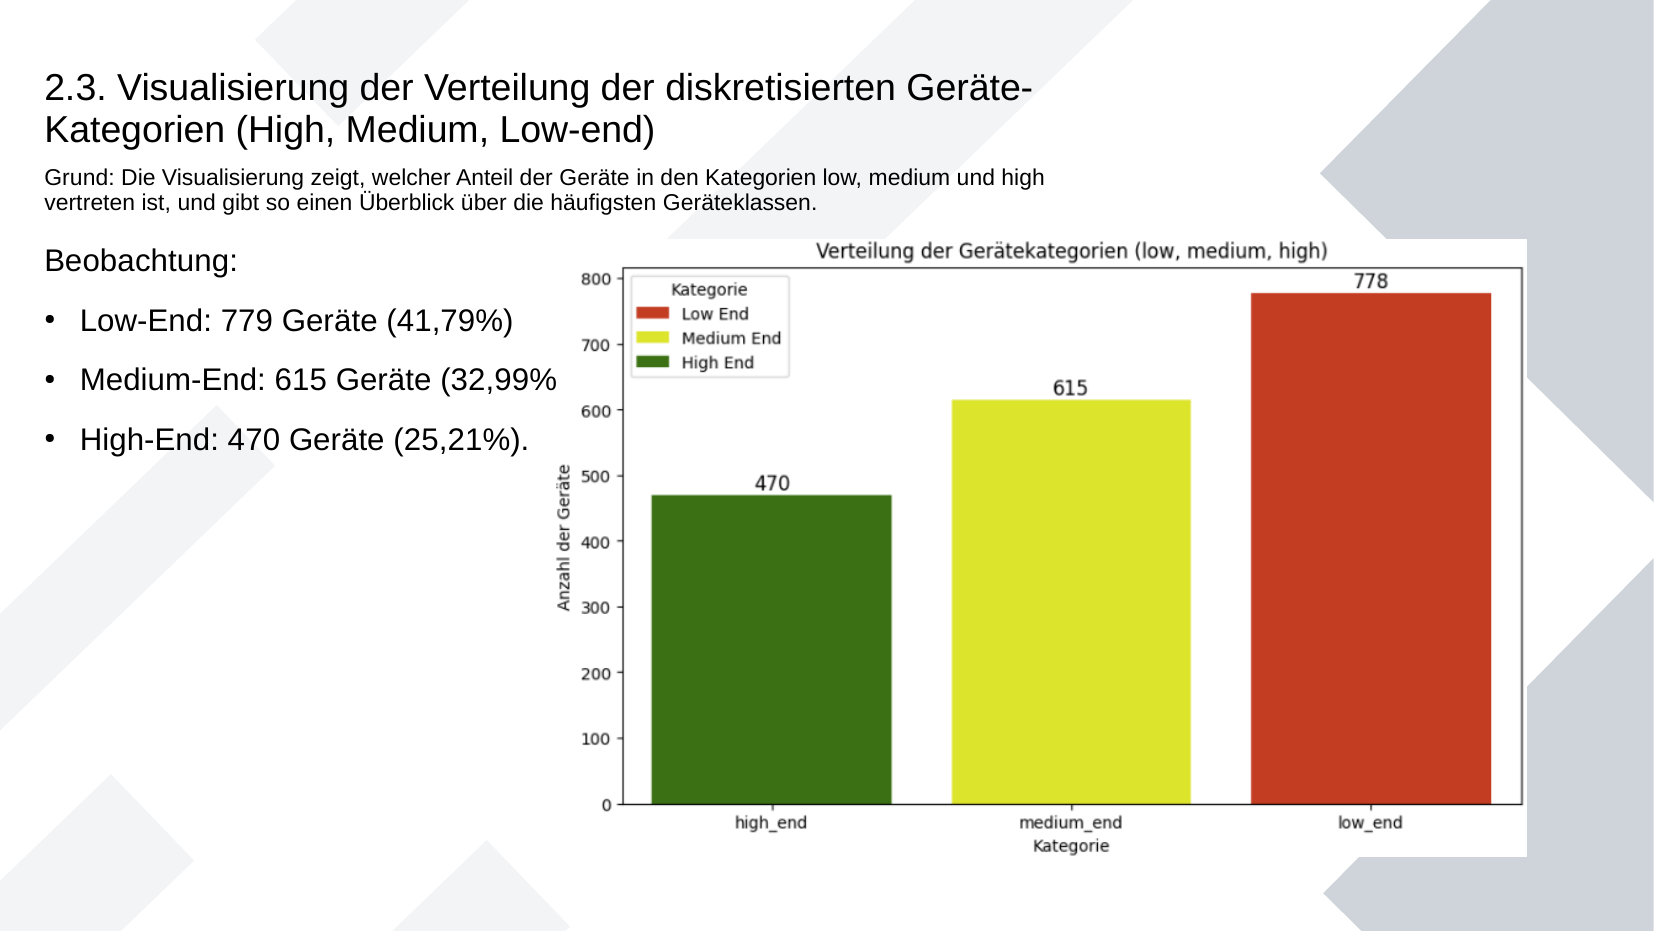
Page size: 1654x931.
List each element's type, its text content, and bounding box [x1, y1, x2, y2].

picture [556, 239, 1527, 857]
text_box Beobachtung: Low-End: 779 Geräte (41,79%) Medium-End: 615 Geräte (32,99%) High-End: 470 Geräte (25,21%). [29, 236, 638, 916]
text_box 2.3. Visualisierung der Verteilung der diskretisierten Geräte-Kategorien (High, Medium, Low-end) [29, 59, 1066, 156]
text_box Grund: Die Visualisierung zeigt, welcher Anteil der Geräte in den Kategorien low, medium und high vertreten ist, und gibt so einen Überblick über die häufigsten Geräteklassen. [29, 156, 1066, 239]
